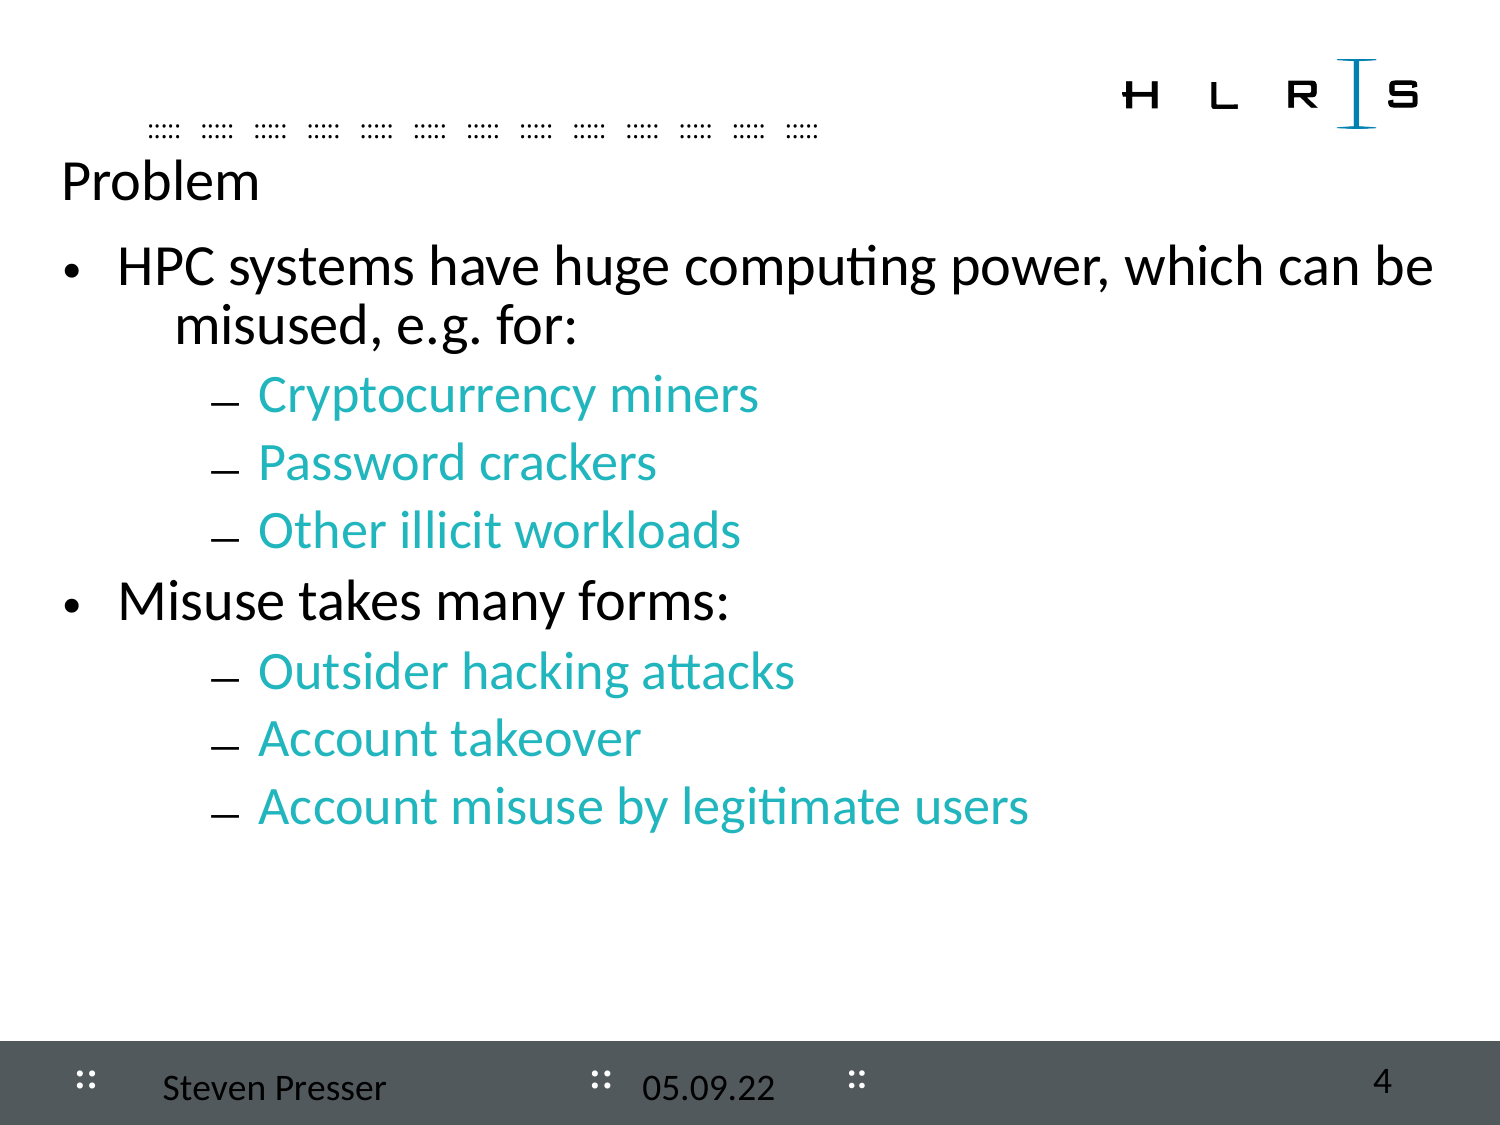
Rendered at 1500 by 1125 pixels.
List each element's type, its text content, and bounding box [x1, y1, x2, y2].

title Problem [46, 108, 1464, 234]
picture [1360, 59, 1418, 108]
picture [1122, 59, 1353, 108]
list HPC systems have huge computing power, which can be misused, e.g. for: Cryptocurrency miners Password crackers Other illicit workloads Misuse takes many forms: Outsider hacking attacks Account takeover Account misuse by legitimate users [46, 234, 1464, 977]
